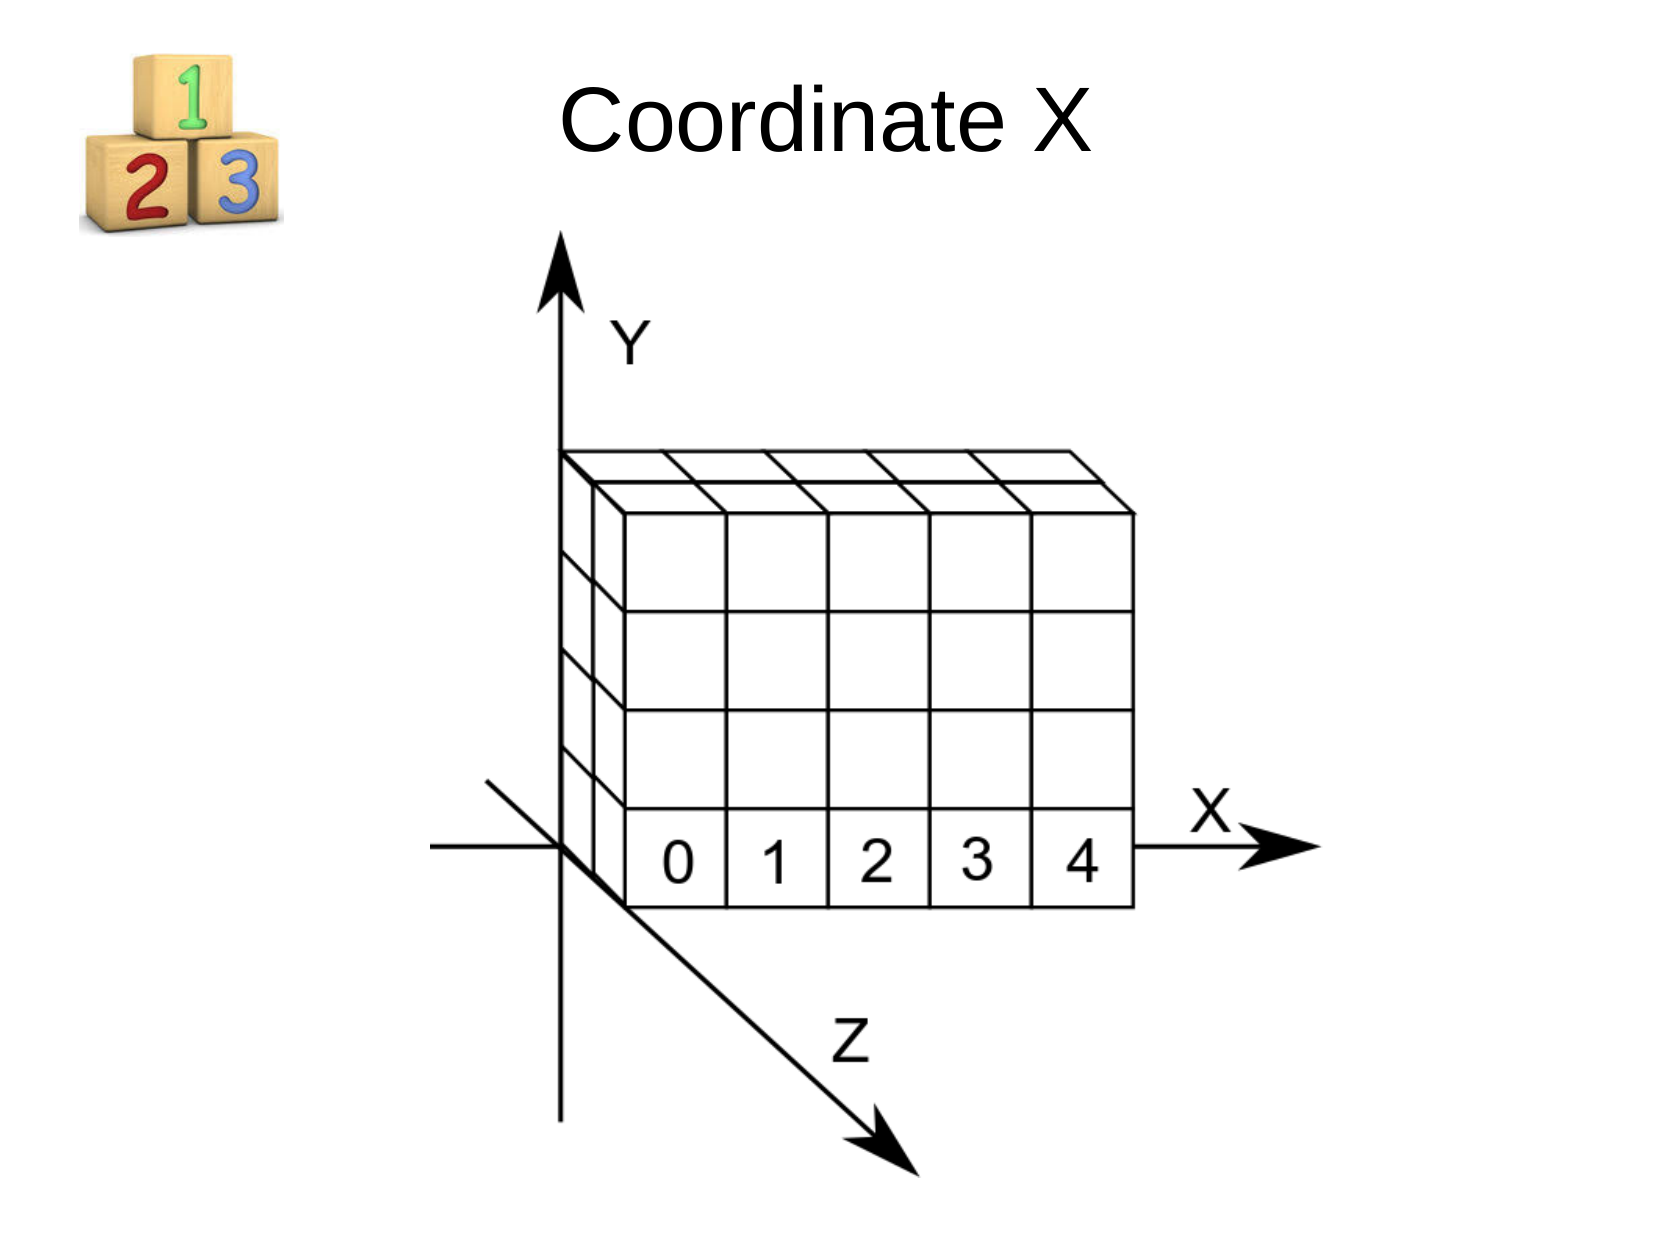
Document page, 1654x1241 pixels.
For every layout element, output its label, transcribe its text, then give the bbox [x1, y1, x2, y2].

picture [79, 47, 284, 237]
picture [430, 230, 1323, 1178]
title Coordinate X [82, 10, 1571, 218]
